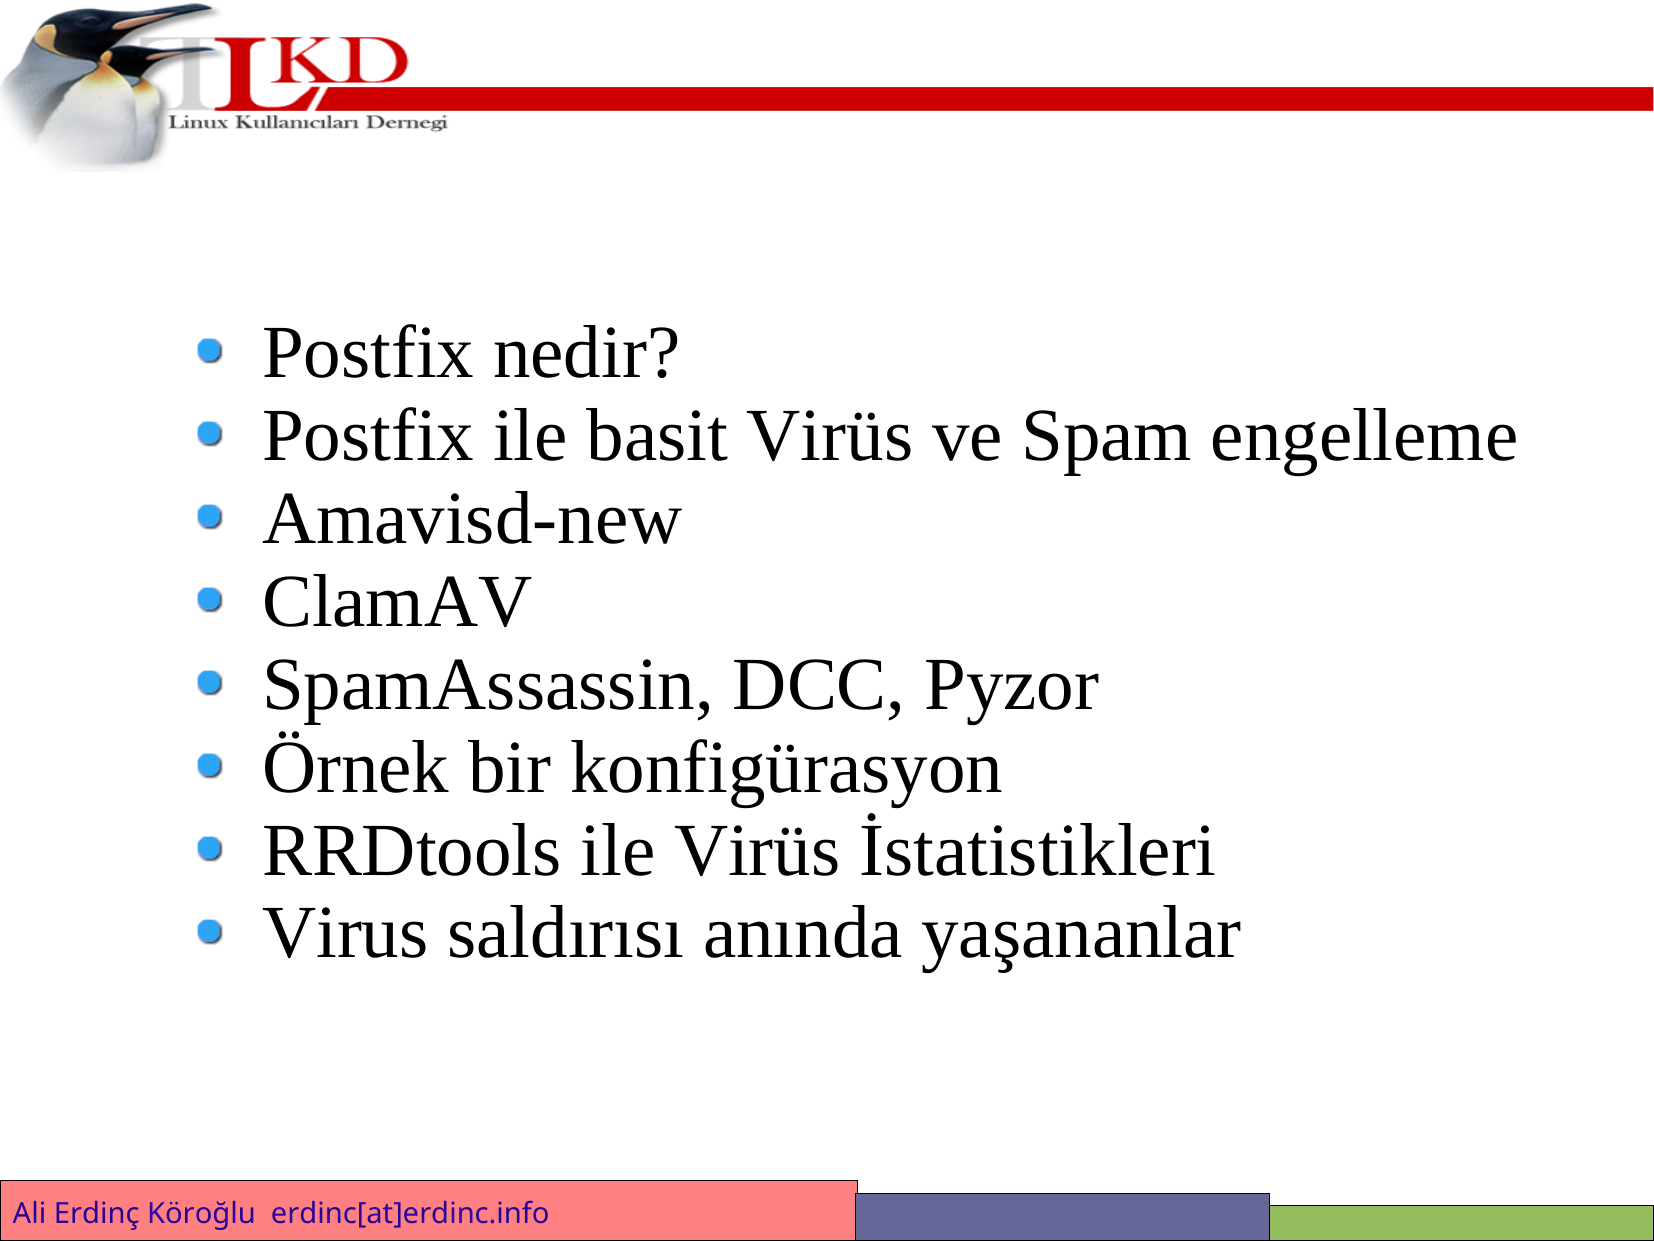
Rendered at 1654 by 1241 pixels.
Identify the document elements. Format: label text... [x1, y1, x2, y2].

text_box Postfix nedir? Postfix ile basit Virüs ve Spam engelleme Amavisd-new ClamAV SpamAssassin, DCC, Pyzor Örnek bir konfigürasyon RRDtools ile Virüs İstatistikleri Virus saldırısı anında yaşananlar [196, 310, 1520, 1048]
picture [0, 0, 1654, 172]
text_box Ali Erdinç Köroğlu erdinc[at]erdinc.info http://www.erdinc.info [12, 1192, 852, 1232]
text_box [0, 1180, 1654, 1241]
